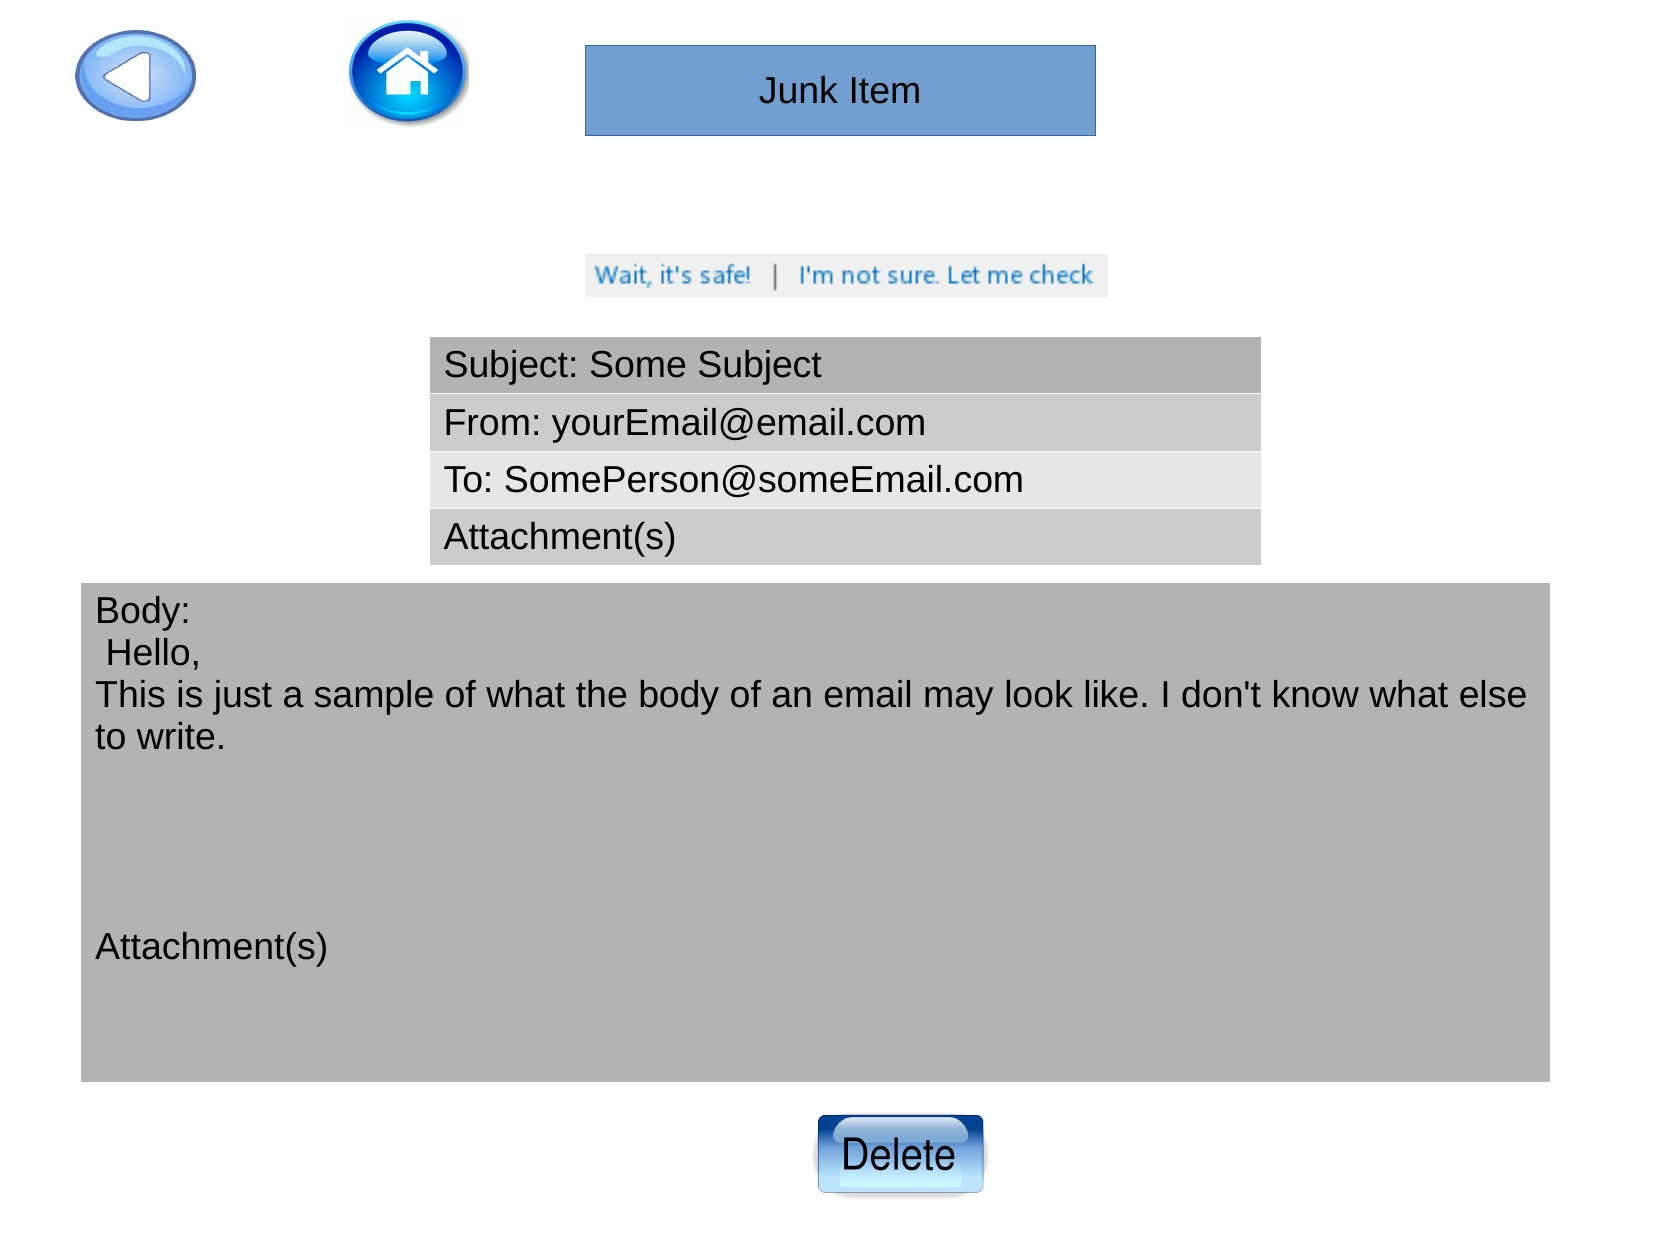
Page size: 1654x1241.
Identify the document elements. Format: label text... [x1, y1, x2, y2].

table_cell From: yourEmail@email.com [430, 394, 1261, 451]
picture [75, 30, 196, 121]
picture [345, 14, 469, 128]
table_header Subject: Some Subject [430, 337, 1261, 393]
picture [810, 1110, 991, 1201]
table_cell Attachment(s) [430, 509, 1261, 565]
table_cell To: SomePerson@someEmail.com [430, 452, 1261, 508]
text_box Junk Item [585, 45, 1096, 136]
table_header Body: Hello, This is just a sample of what the body of an email may look like. I don't know what else to write. Attachment(s) [81, 583, 1550, 1082]
picture [585, 254, 1108, 297]
